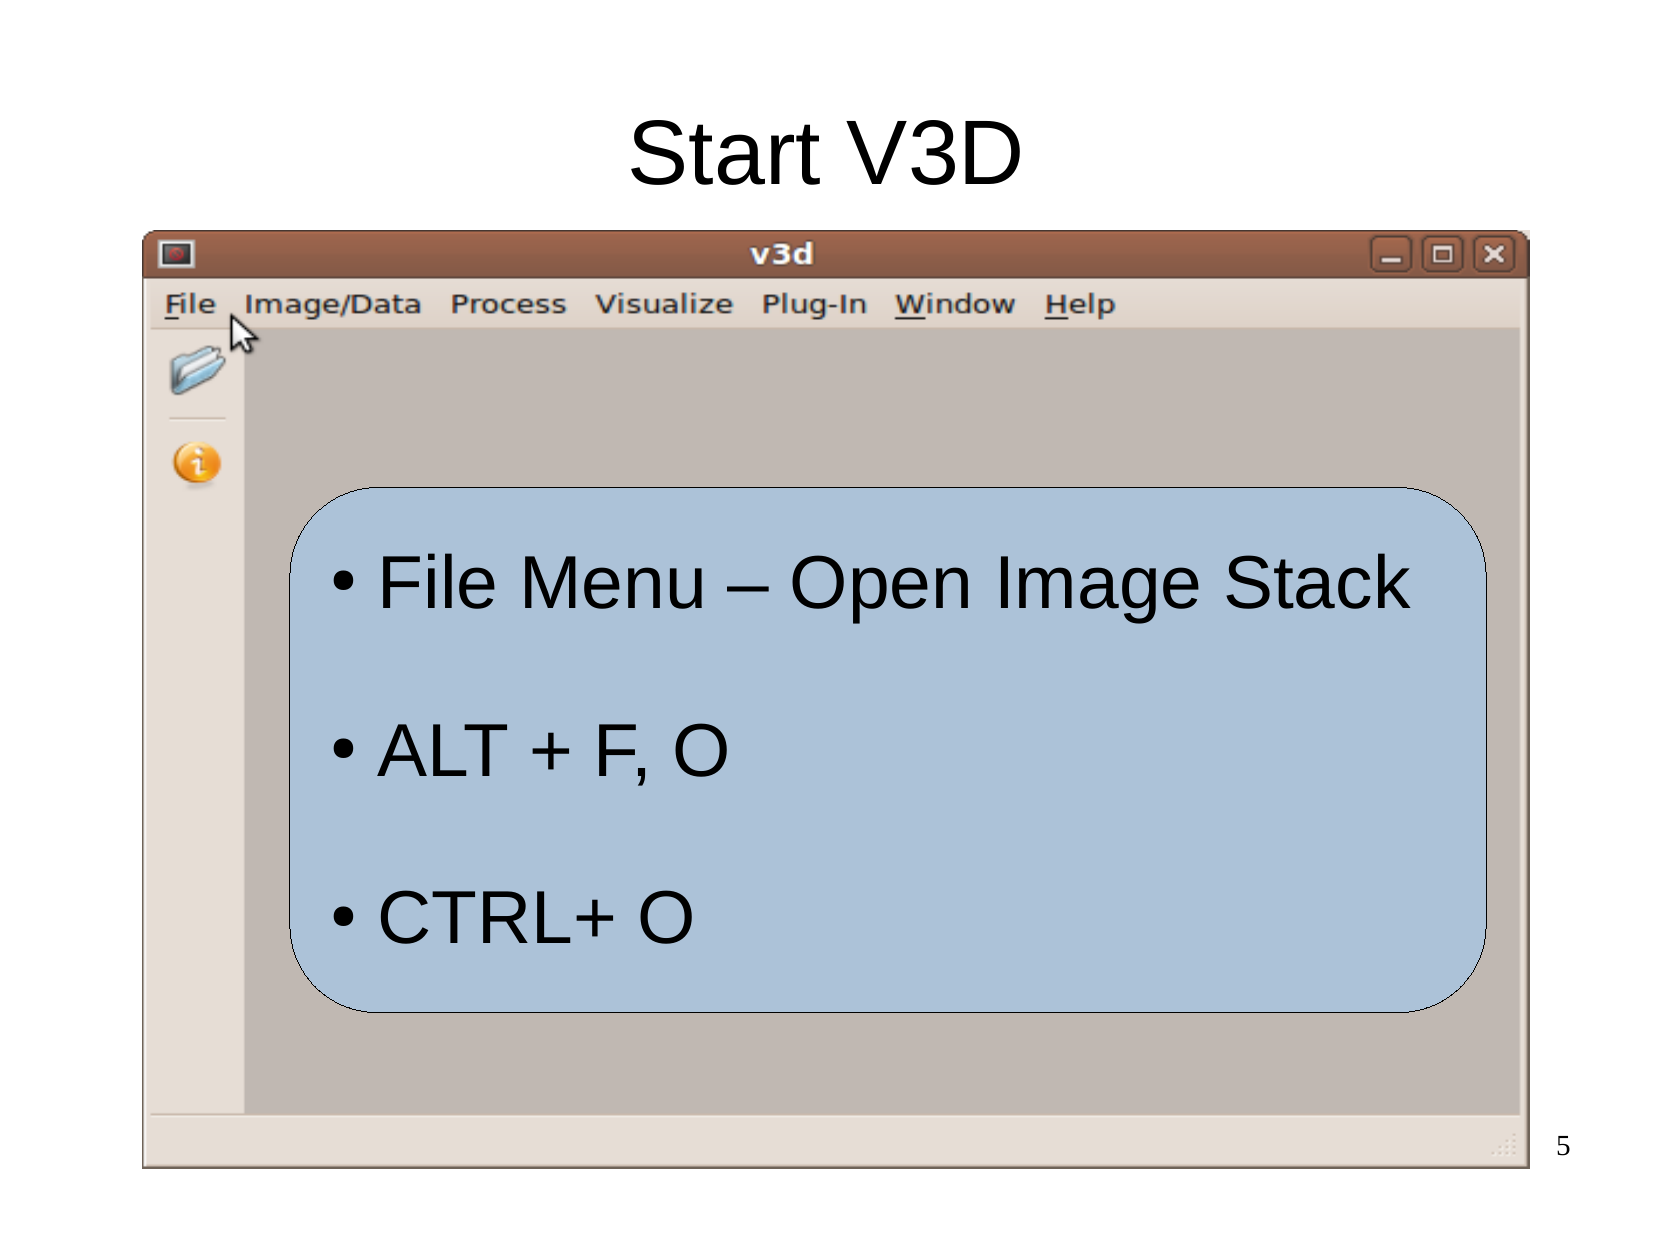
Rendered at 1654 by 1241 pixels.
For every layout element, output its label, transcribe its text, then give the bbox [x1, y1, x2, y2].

title Start V3D [82, 56, 1571, 250]
text_box File Menu – Open Image Stack ALT + F, O CTRL+ O [289, 487, 1487, 1013]
picture [142, 250, 1530, 1169]
